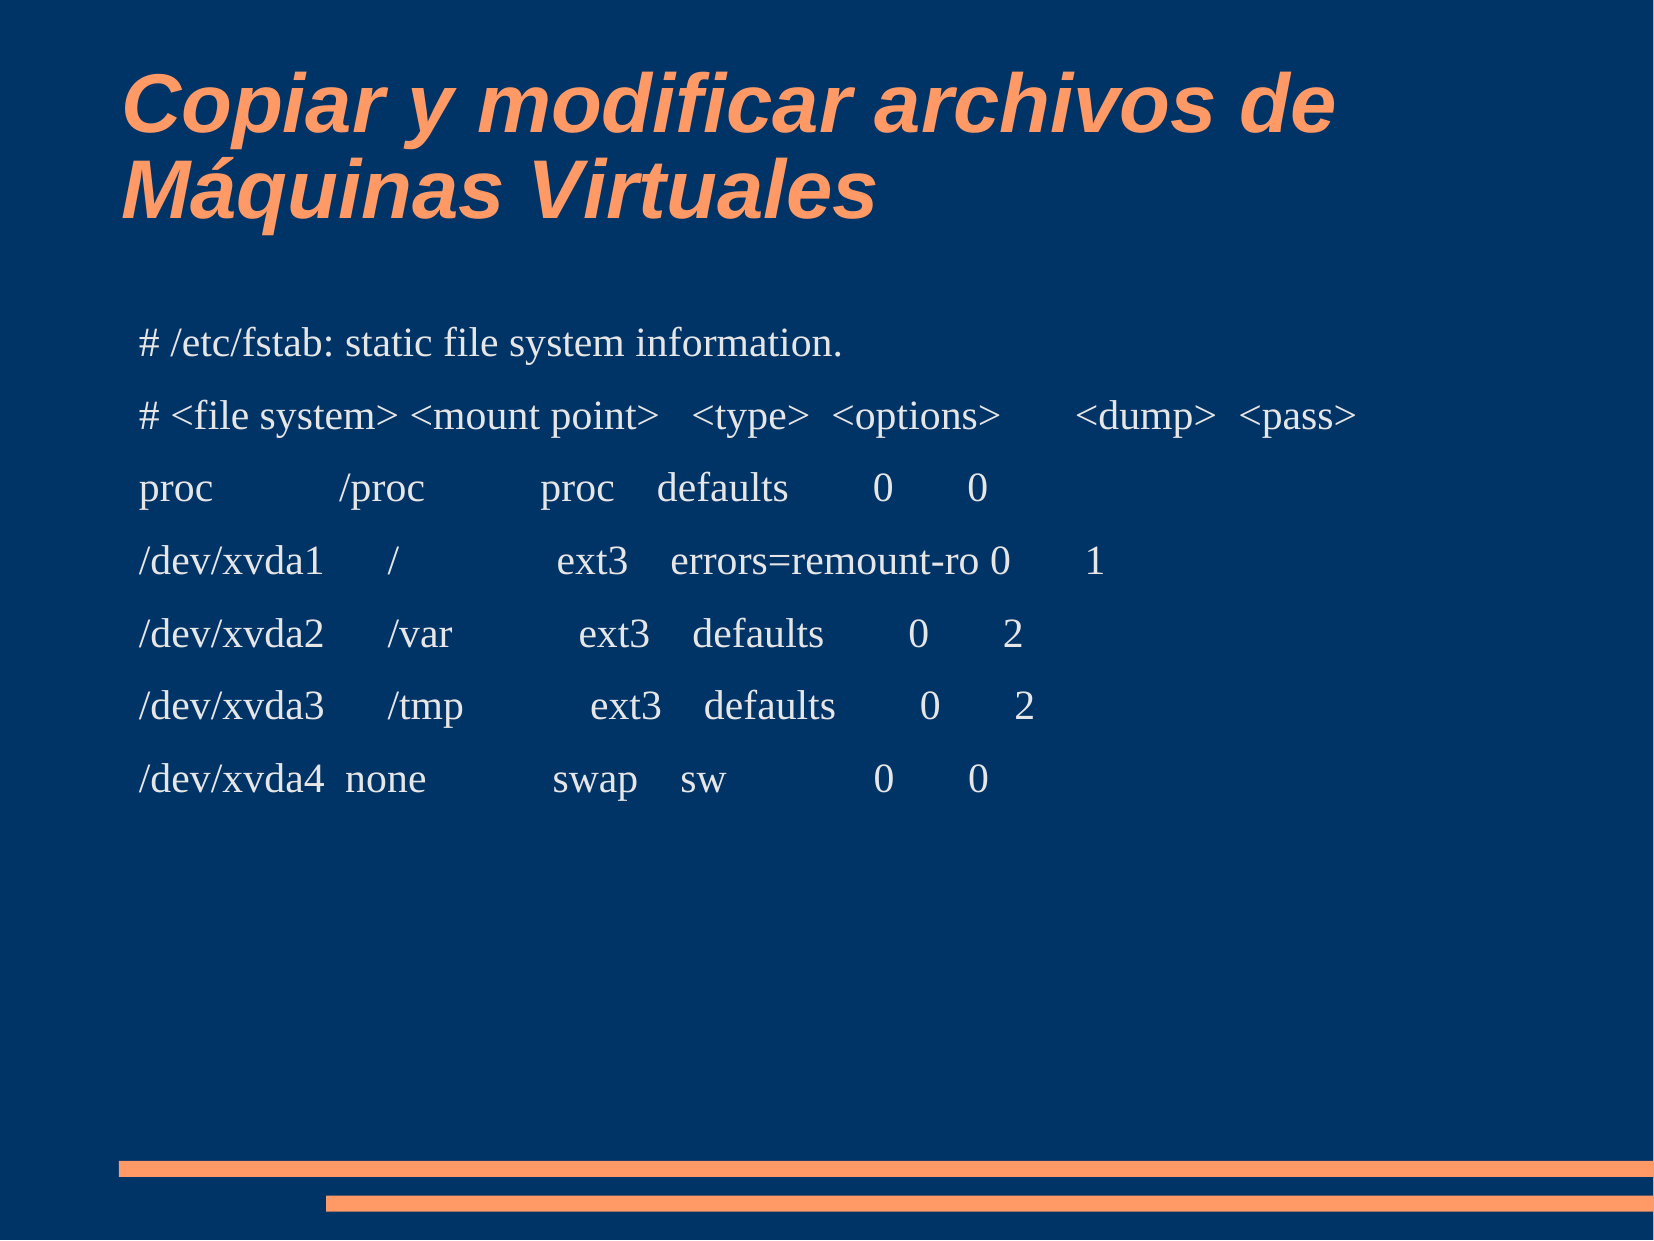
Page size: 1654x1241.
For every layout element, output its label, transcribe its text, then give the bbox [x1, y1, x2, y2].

title Copiar y modificar archivos de Máquinas Virtuales [121, 53, 1534, 246]
list # /etc/fstab: static file system information. # <file system> <mount point> <type> <options> <dump> <pass> proc /proc proc defaults 0 0 /dev/xvda1 / ext3 errors=remount-ro 0 1 /dev/xvda2 /var ext3 defaults 0 2 /dev/xvda3 /tmp ext3 defaults 0 2 /dev/xvda4 none swap sw 0 0 [121, 322, 1561, 1132]
